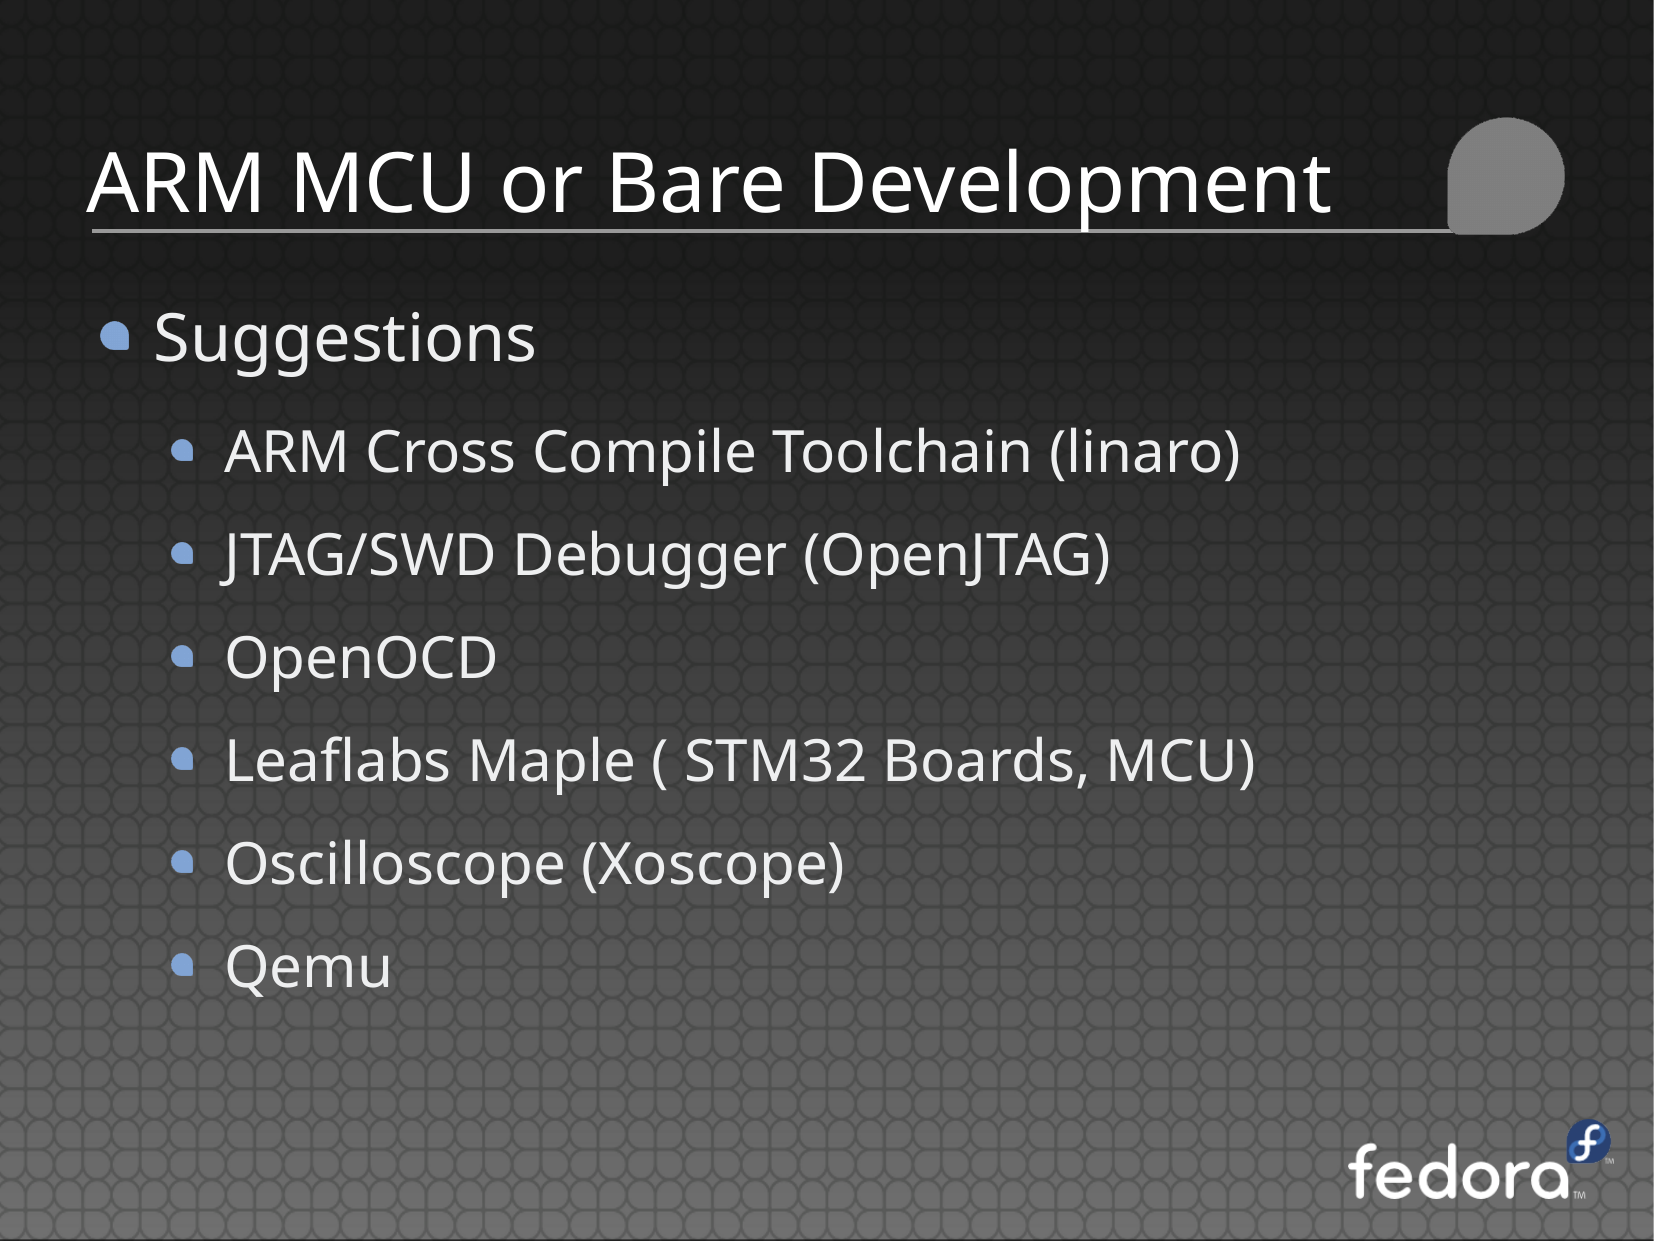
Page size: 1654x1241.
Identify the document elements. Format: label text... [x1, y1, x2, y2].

title ARM MCU or Bare Development [86, 112, 1576, 249]
picture [0, 0, 1654, 1241]
list Suggestions ARM Cross Compile Toolchain (linaro) JTAG/SWD Debugger (OpenJTAG) OpenOCD Leaflabs Maple ( STM32 Boards, MCU) Oscilloscope (Xoscope) Qemu [82, 290, 1571, 1024]
